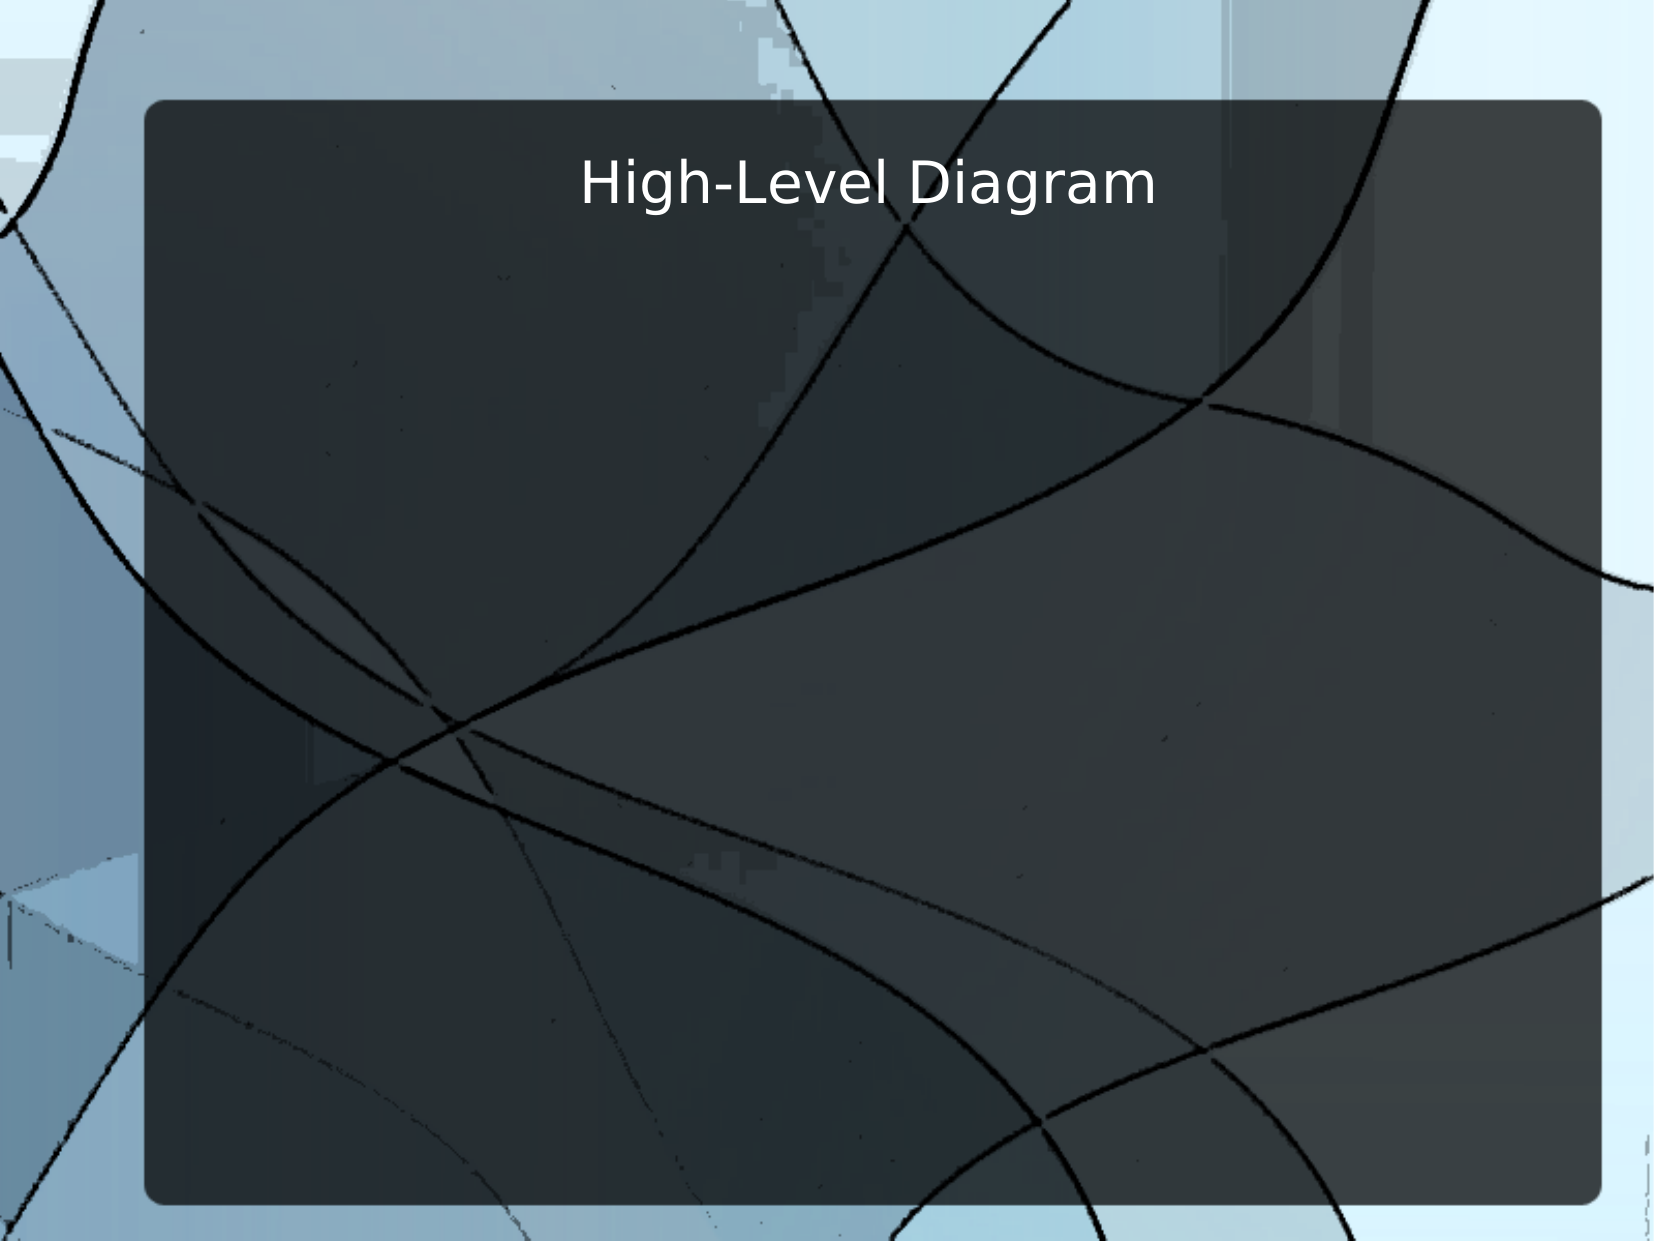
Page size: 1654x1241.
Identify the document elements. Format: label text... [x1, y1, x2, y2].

title High-Level Diagram [157, 75, 1581, 292]
picture [0, 0, 1654, 1241]
